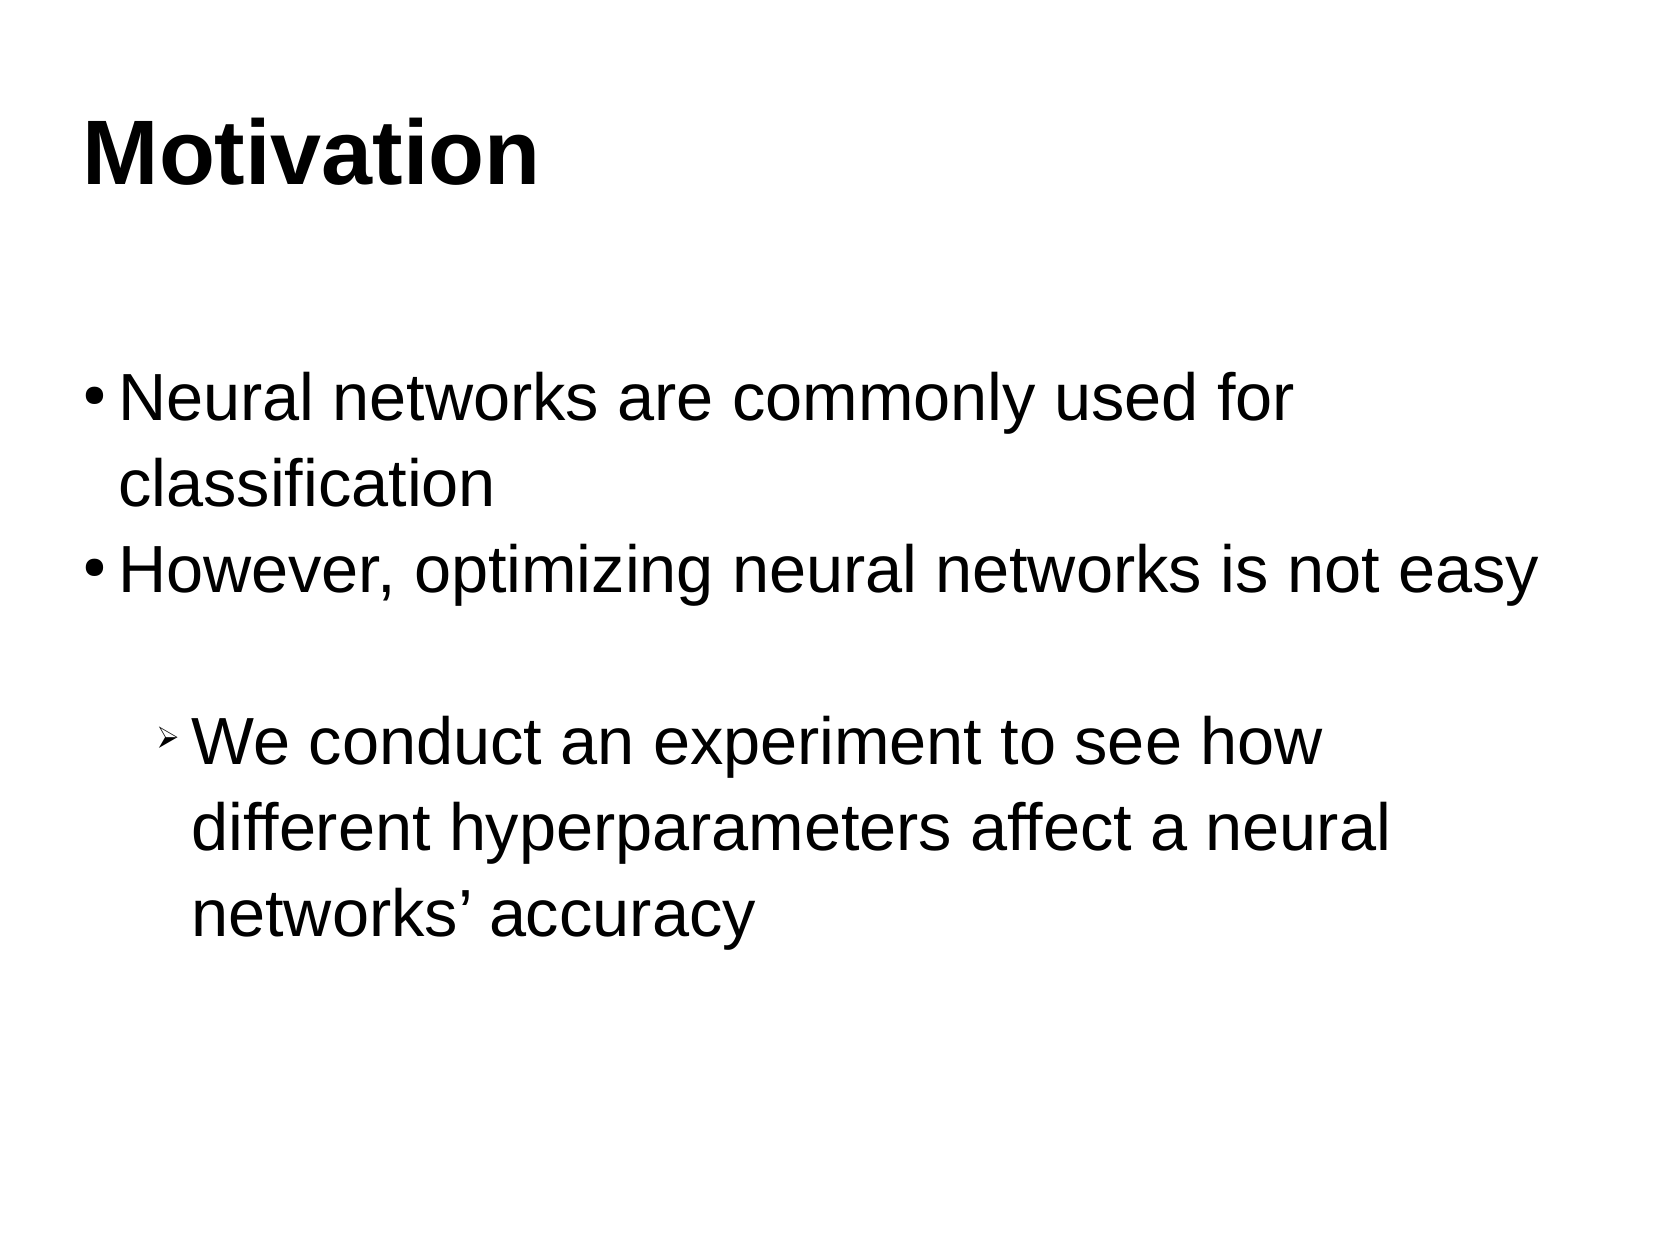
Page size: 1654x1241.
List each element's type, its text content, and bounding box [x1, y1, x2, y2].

subtitle Neural networks are commonly used for classification However, optimizing neural networks is not easy We conduct an experiment to see how different hyperparameters affect a neural networks’ accuracy [82, 290, 1571, 1010]
title Motivation [82, 49, 1571, 257]
